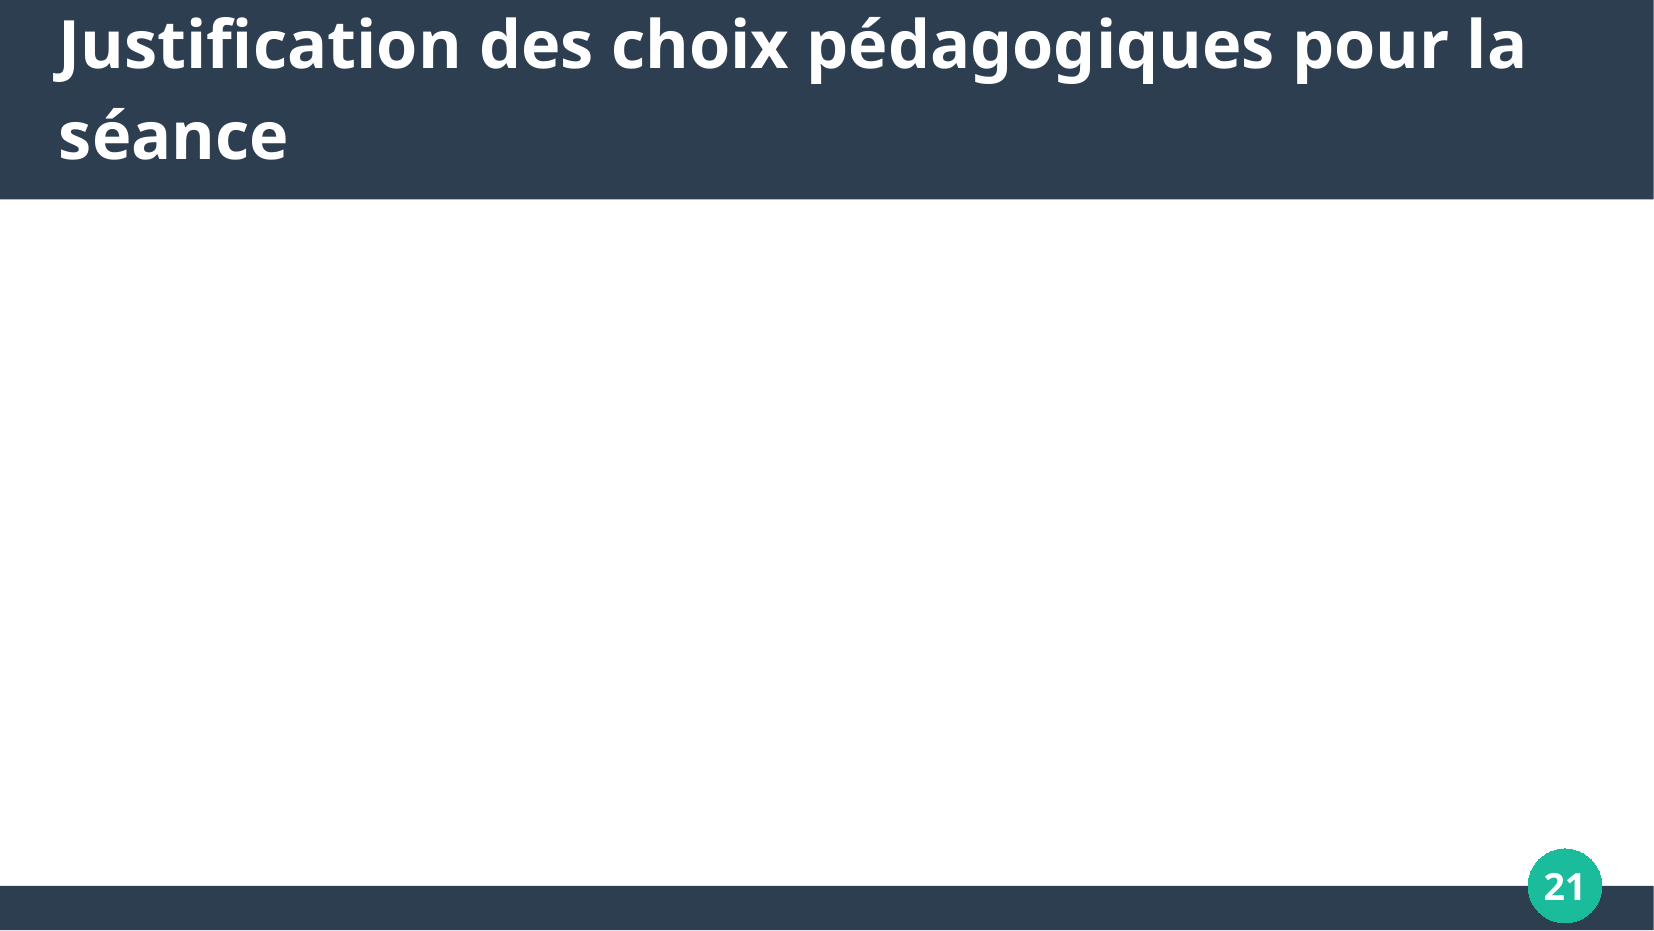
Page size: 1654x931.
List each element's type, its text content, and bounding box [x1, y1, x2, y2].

title Justification des choix pédagogiques pour la séance [59, 29, 1595, 148]
